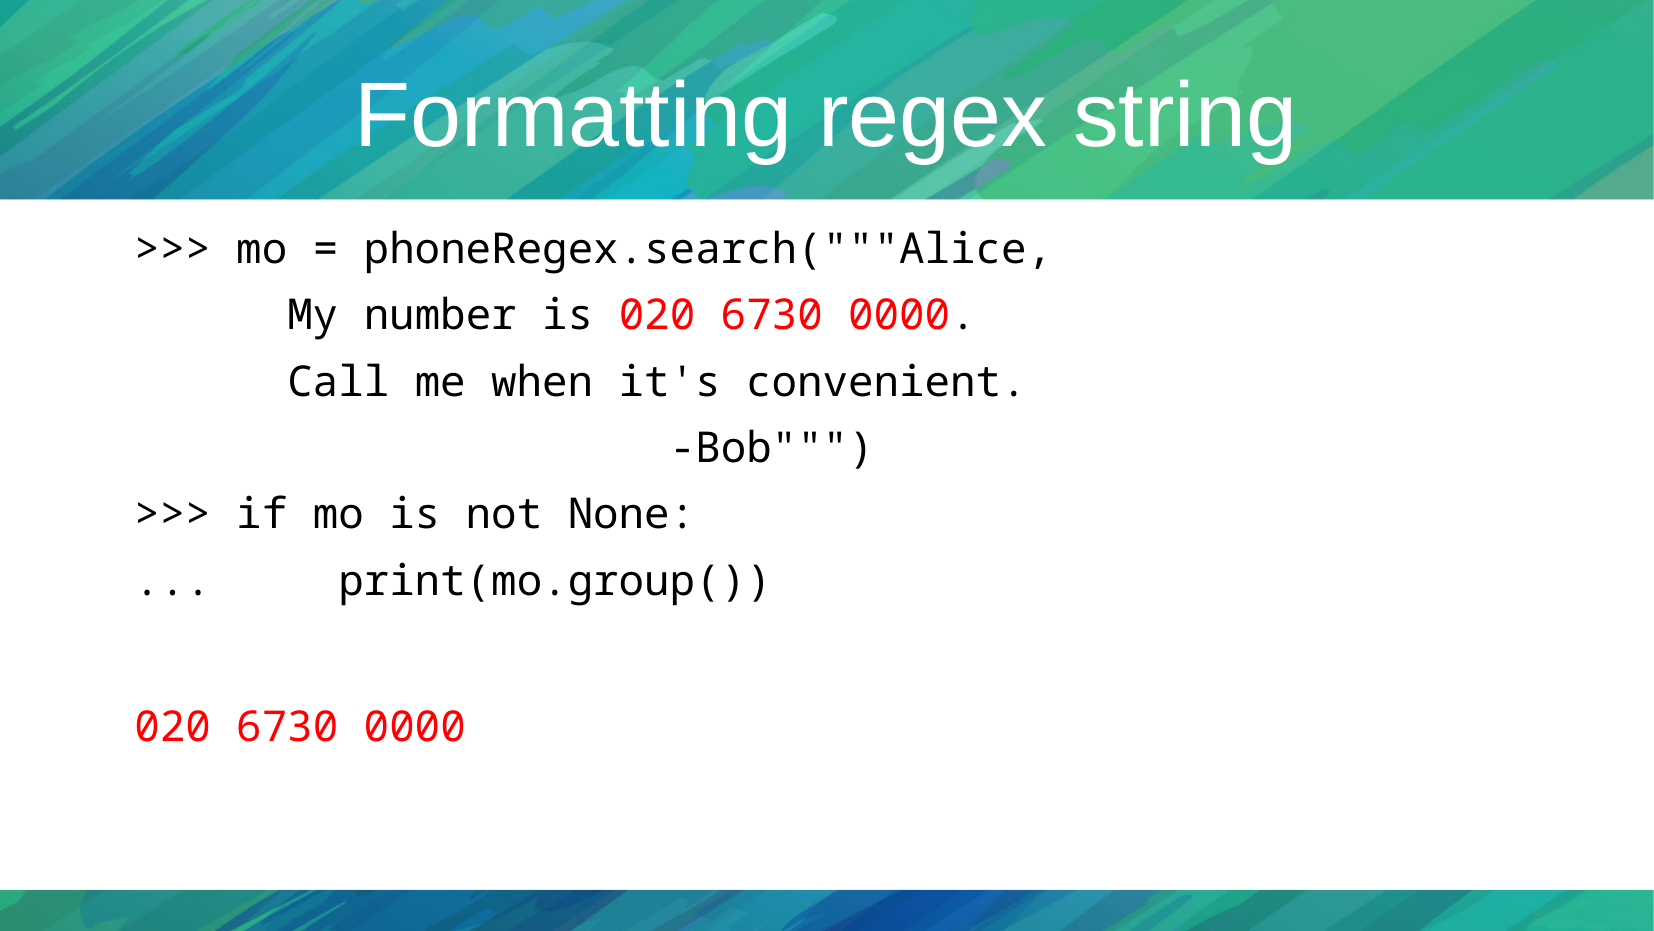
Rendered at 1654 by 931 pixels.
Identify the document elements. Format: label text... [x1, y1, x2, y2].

list >>> mo = phoneRegex.search("""Alice, My number is 020 6730 0000. Call me when it's convenient. -Bob""") >>> if mo is not None: ... print(mo.group()) 020 6730 0000 [82, 217, 1571, 757]
picture [0, 0, 1654, 931]
title Formatting regex string [82, 37, 1571, 193]
